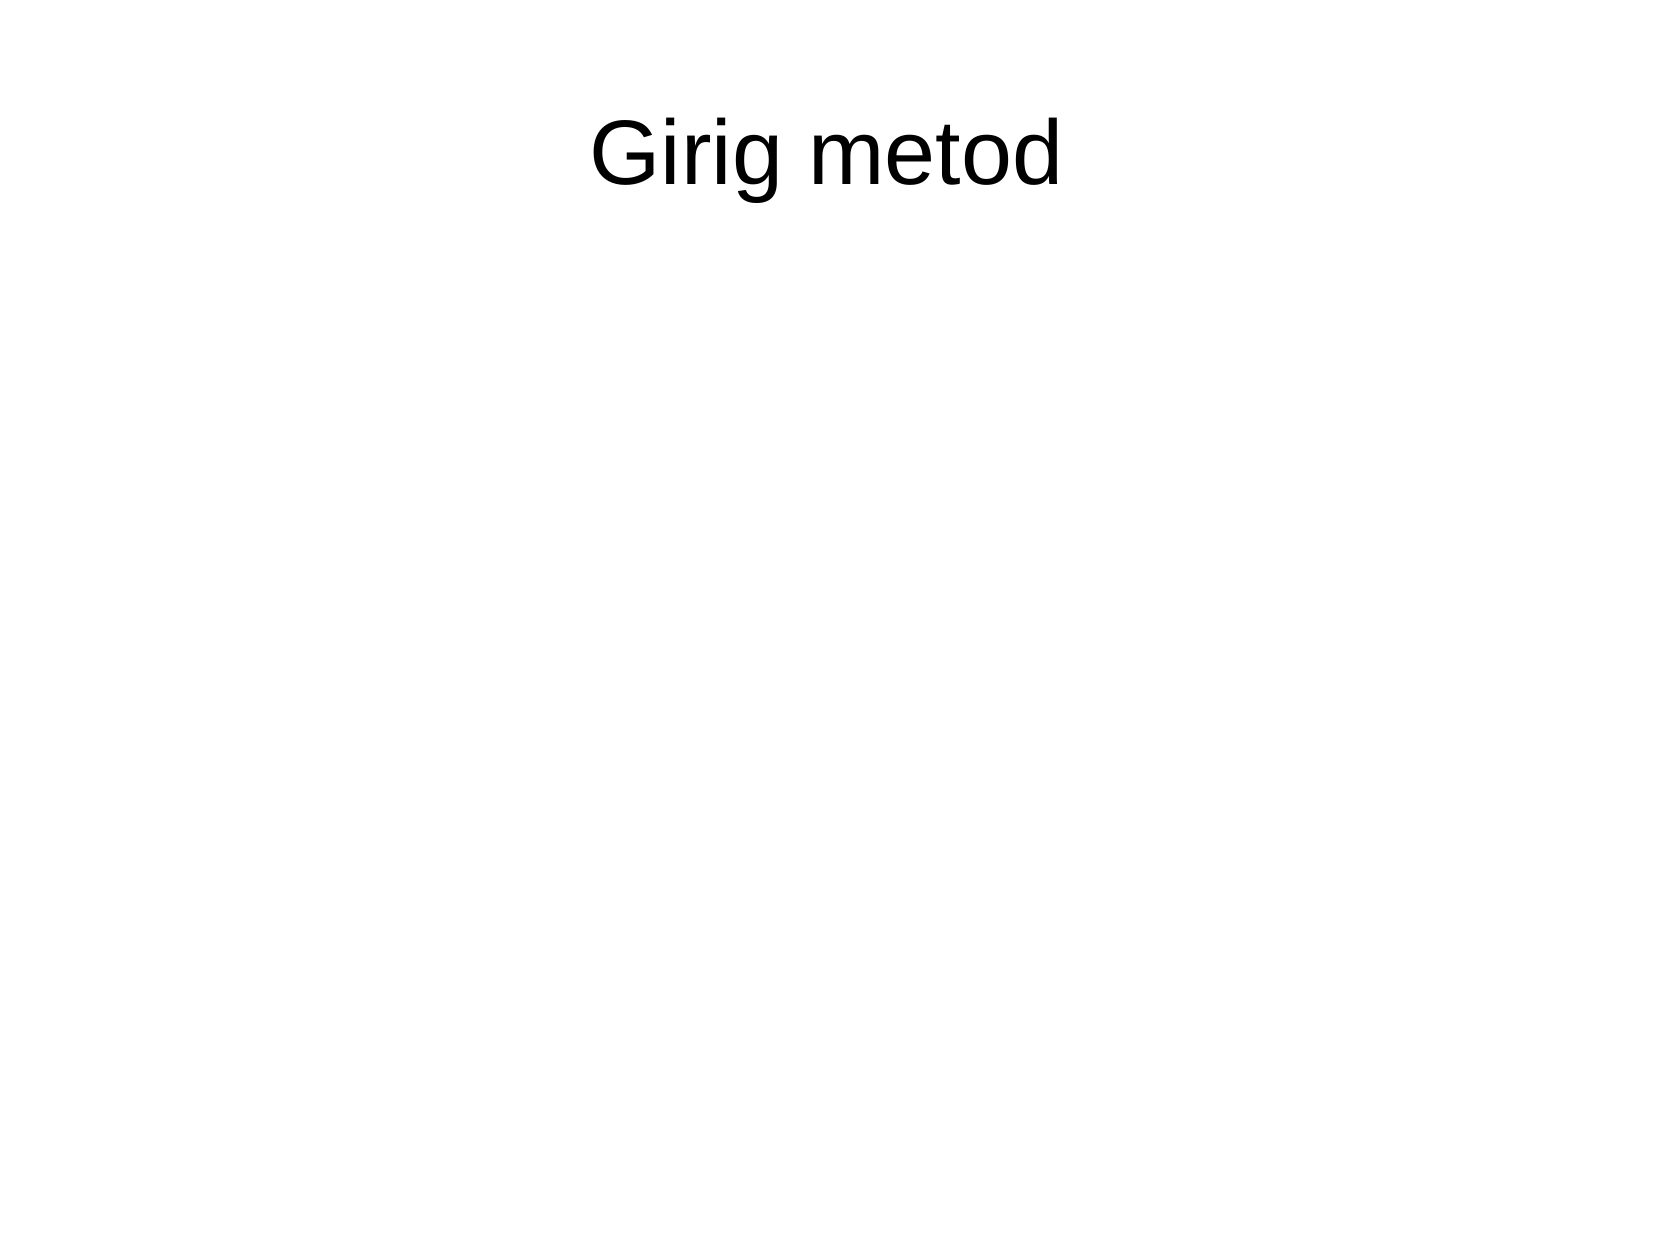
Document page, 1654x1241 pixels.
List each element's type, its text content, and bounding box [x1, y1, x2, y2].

title Girig metod [82, 49, 1571, 257]
